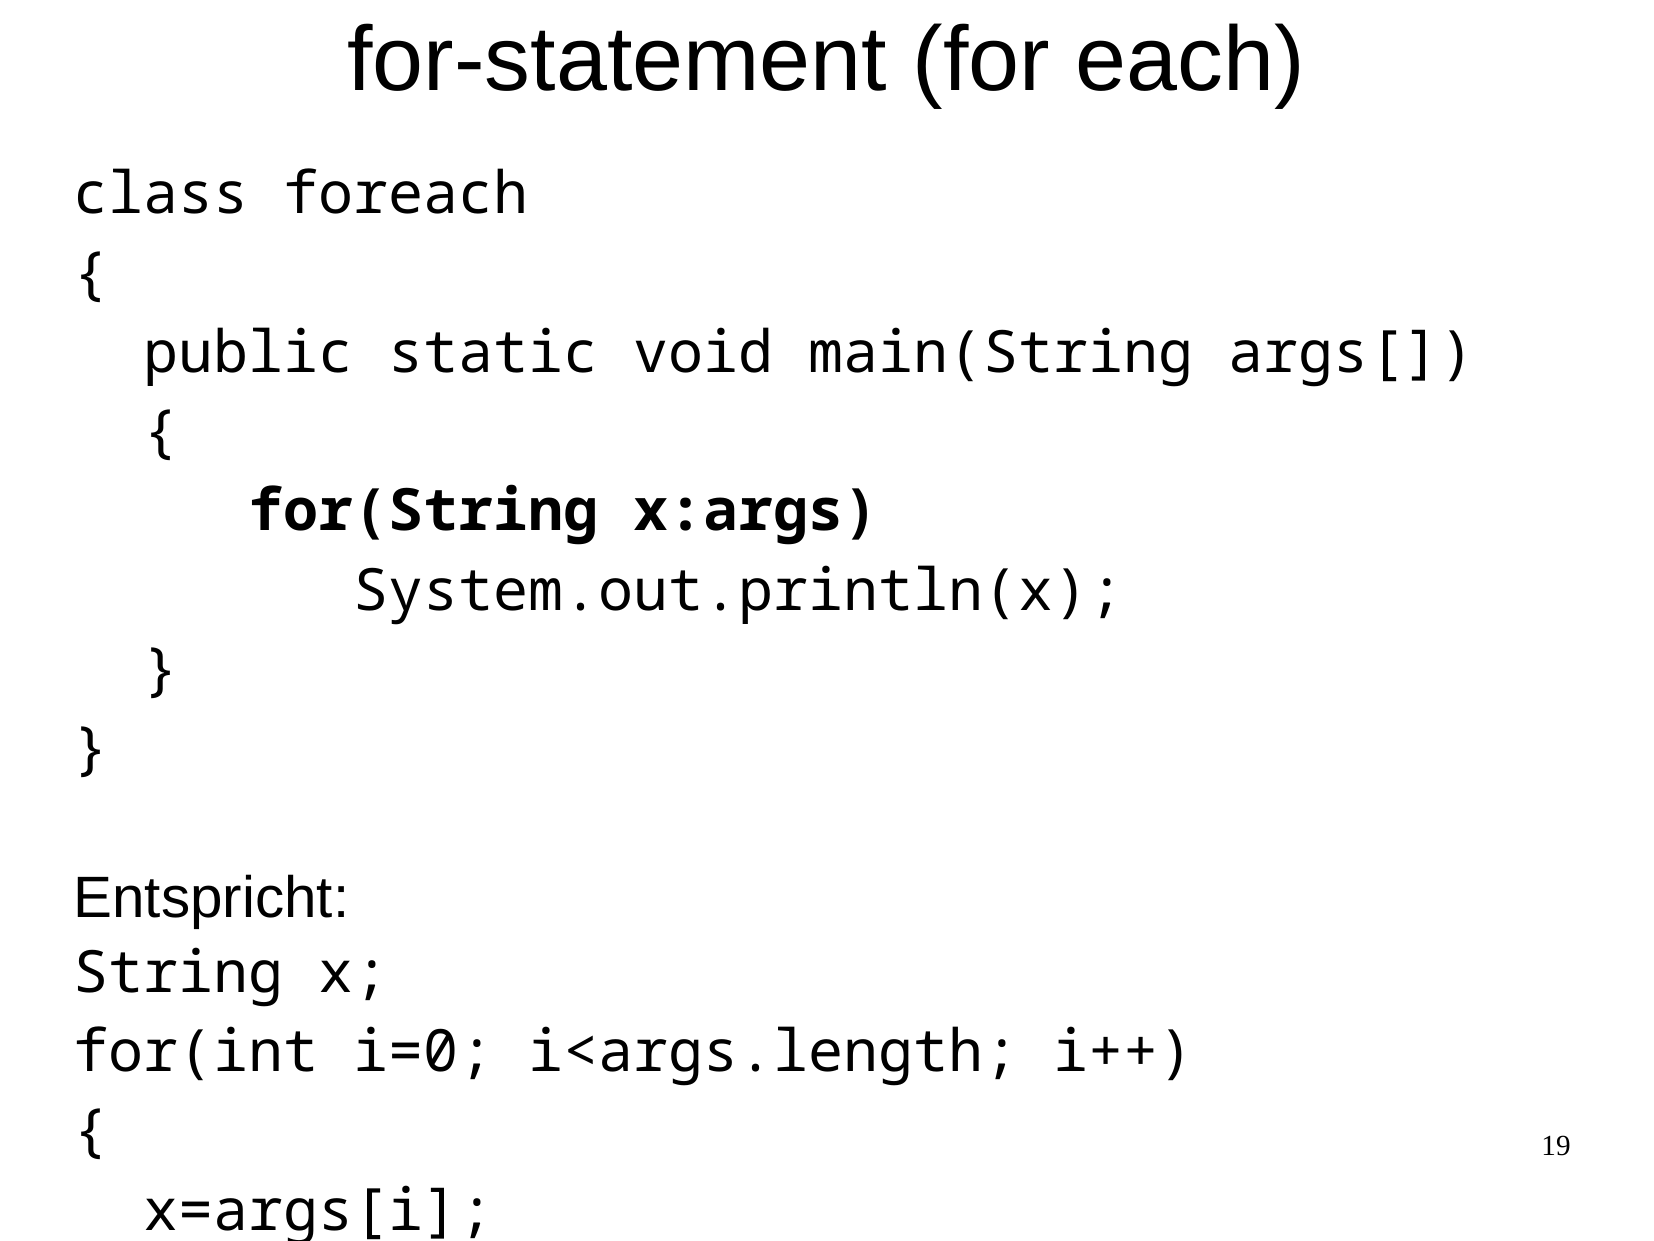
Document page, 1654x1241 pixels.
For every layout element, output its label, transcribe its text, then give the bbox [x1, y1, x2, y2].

title for-statement (for each) [82, 0, 1571, 119]
text_box class foreach { public static void main(String args[]) { for(String x:args) System.out.println(x); } } Entspricht: String x; for(int i=0; i<args.length; i++) { x=args[i]; System.out.println(x); } [59, 144, 1595, 1211]
